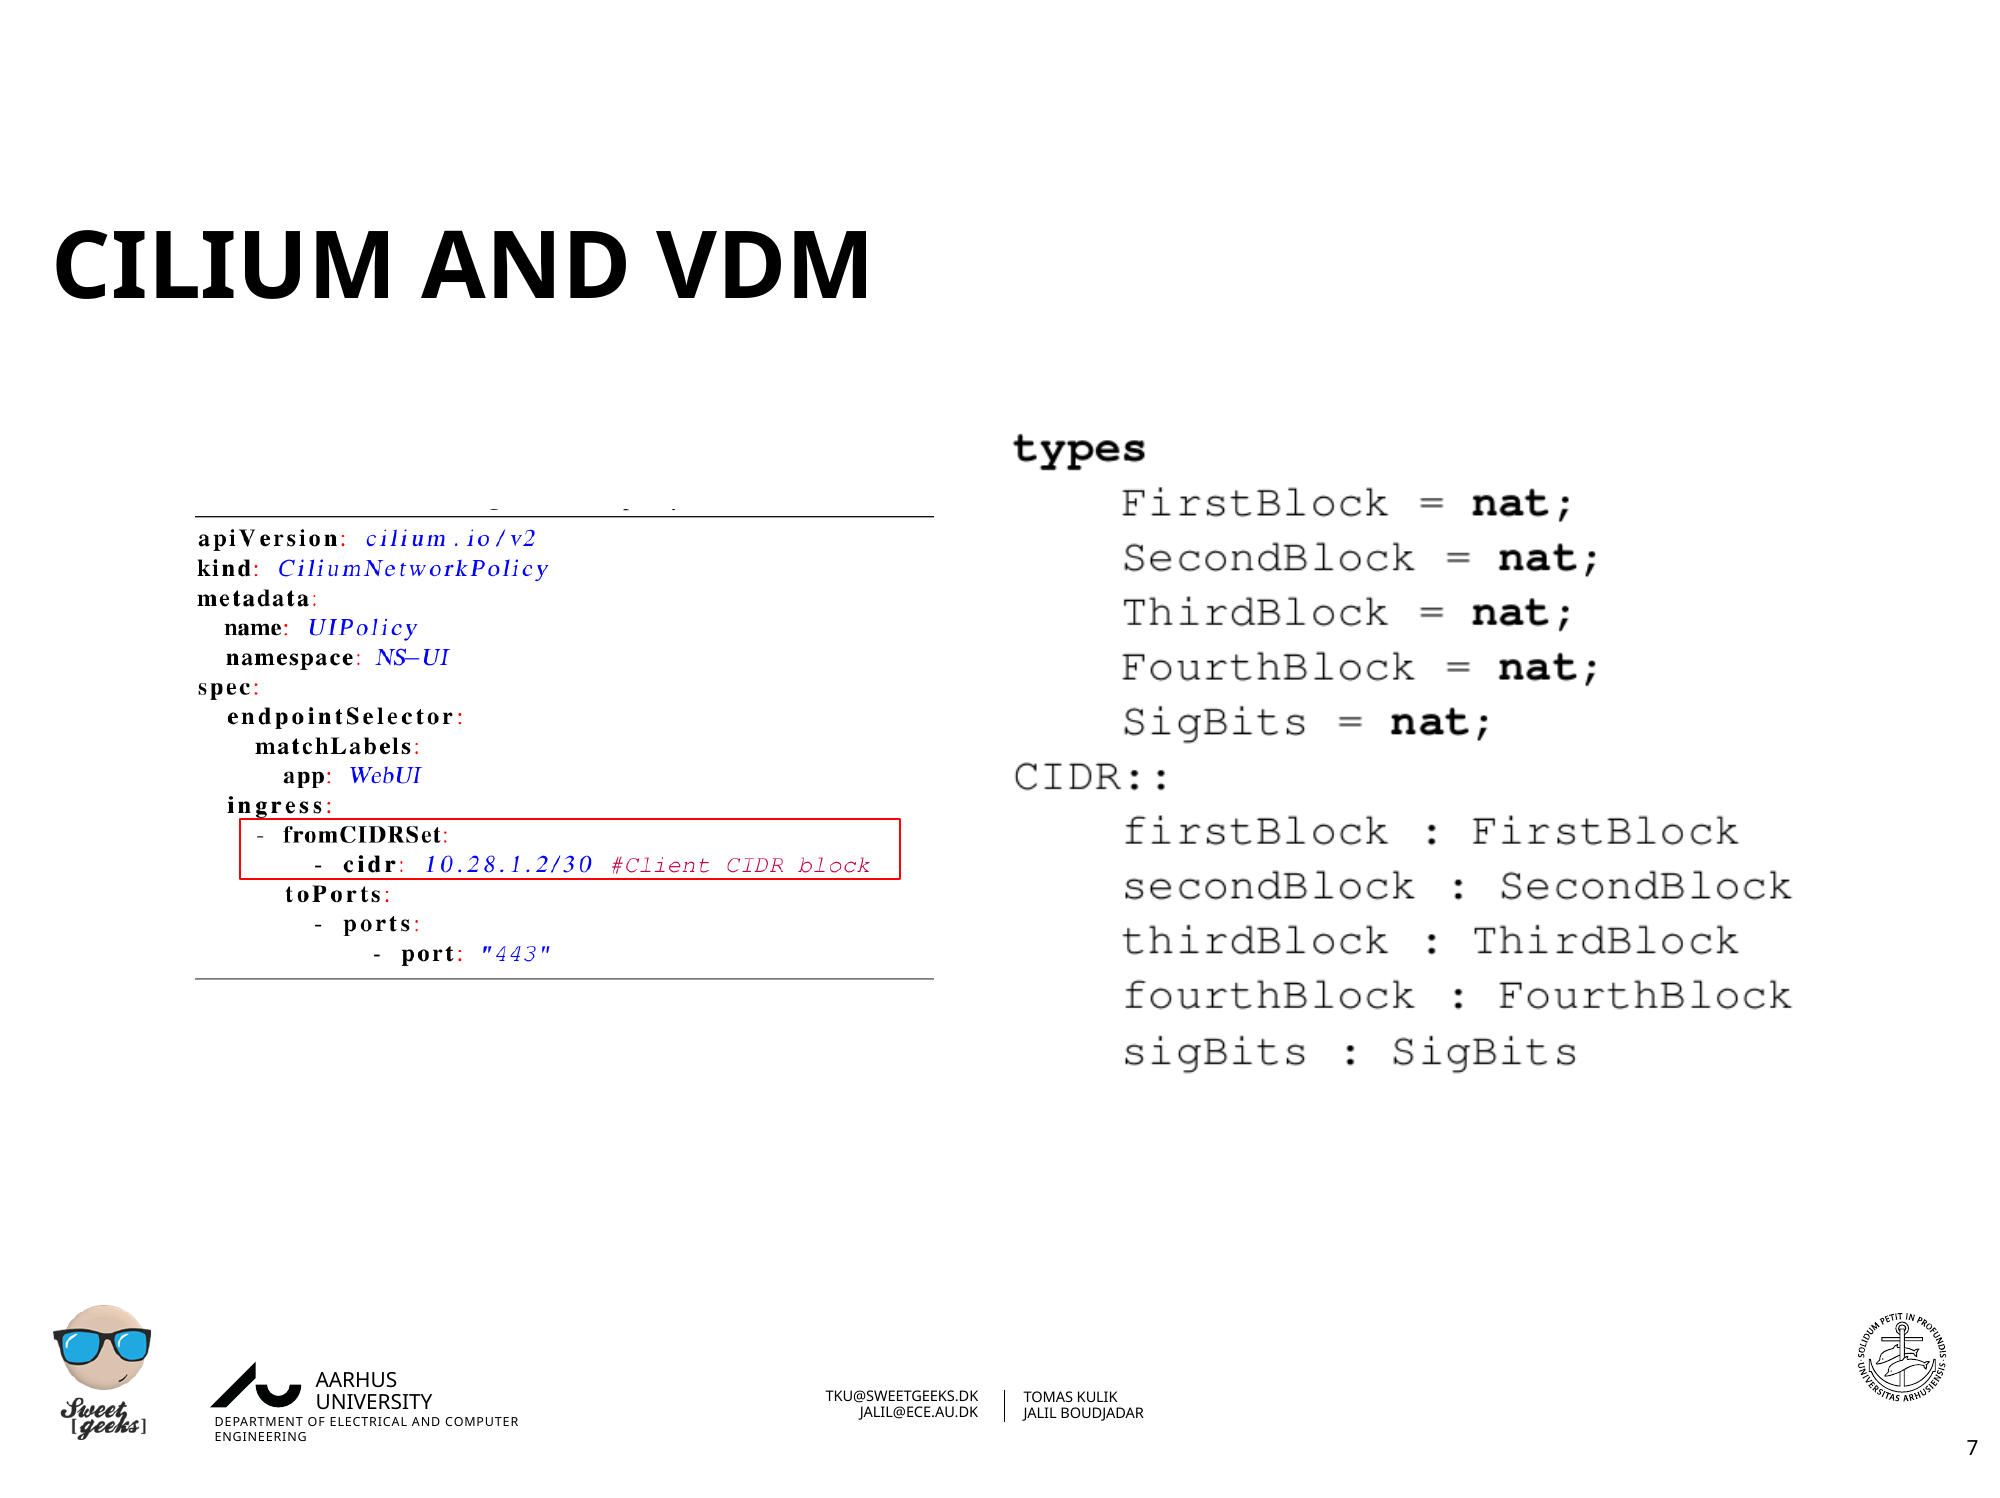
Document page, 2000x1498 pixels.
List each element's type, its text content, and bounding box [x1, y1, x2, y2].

picture [53, 1305, 151, 1440]
slide_number <number> [1937, 1437, 1979, 1463]
text_box Cilium and VDM [51, 32, 1948, 319]
picture [1007, 425, 1816, 1081]
picture [195, 509, 934, 991]
